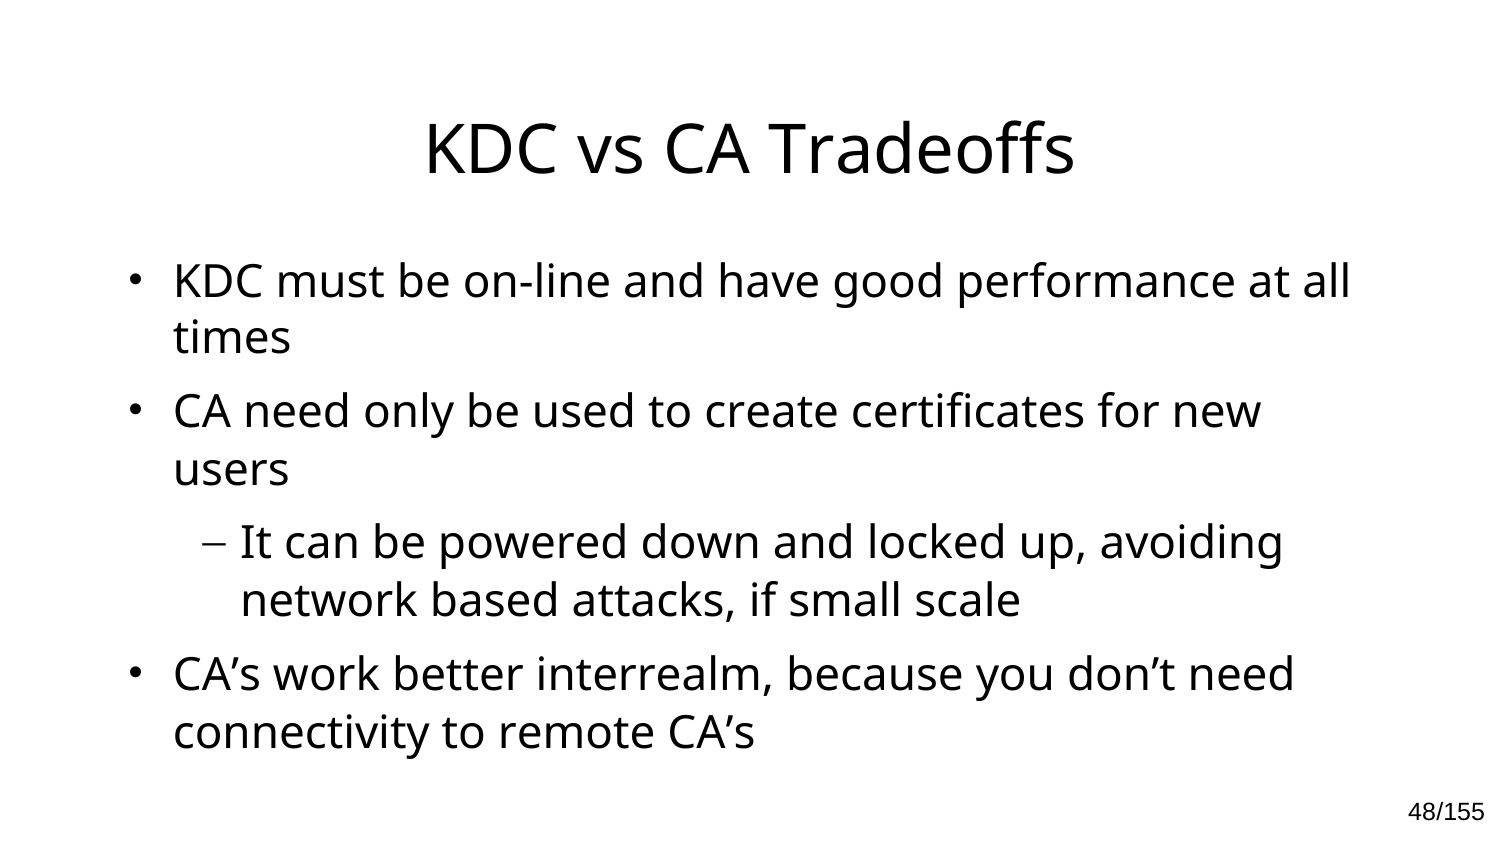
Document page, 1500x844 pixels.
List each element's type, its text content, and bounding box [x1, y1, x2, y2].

list KDC must be on-line and have good performance at all times CA need only be used to create certificates for new users It can be powered down and locked up, avoiding network based attacks, if small scale CA’s work better interrealm, because you don’t need connectivity to remote CA’s [112, 243, 1388, 843]
title KDC vs CA Tradeoffs [112, 74, 1388, 216]
